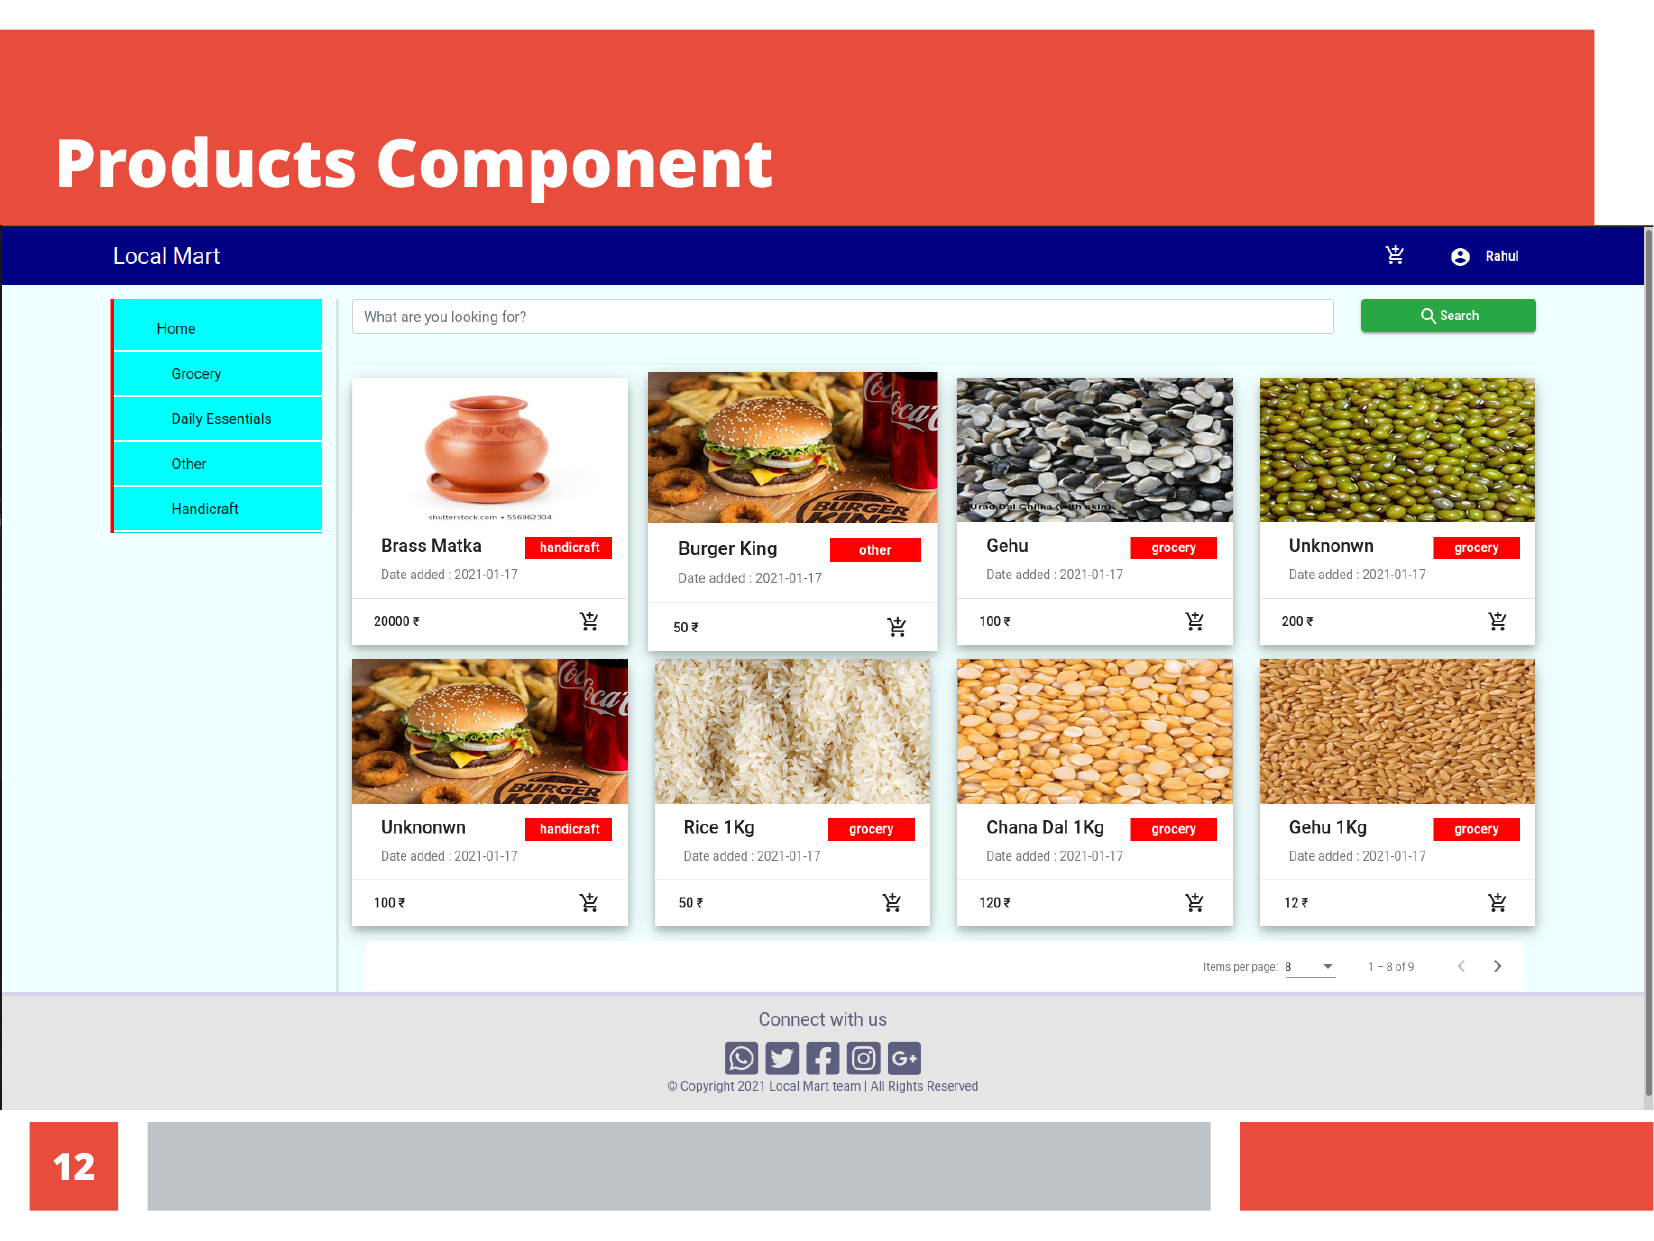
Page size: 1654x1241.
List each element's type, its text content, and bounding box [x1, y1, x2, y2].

picture [0, 225, 1654, 1111]
title Products Component [54, 59, 1591, 207]
